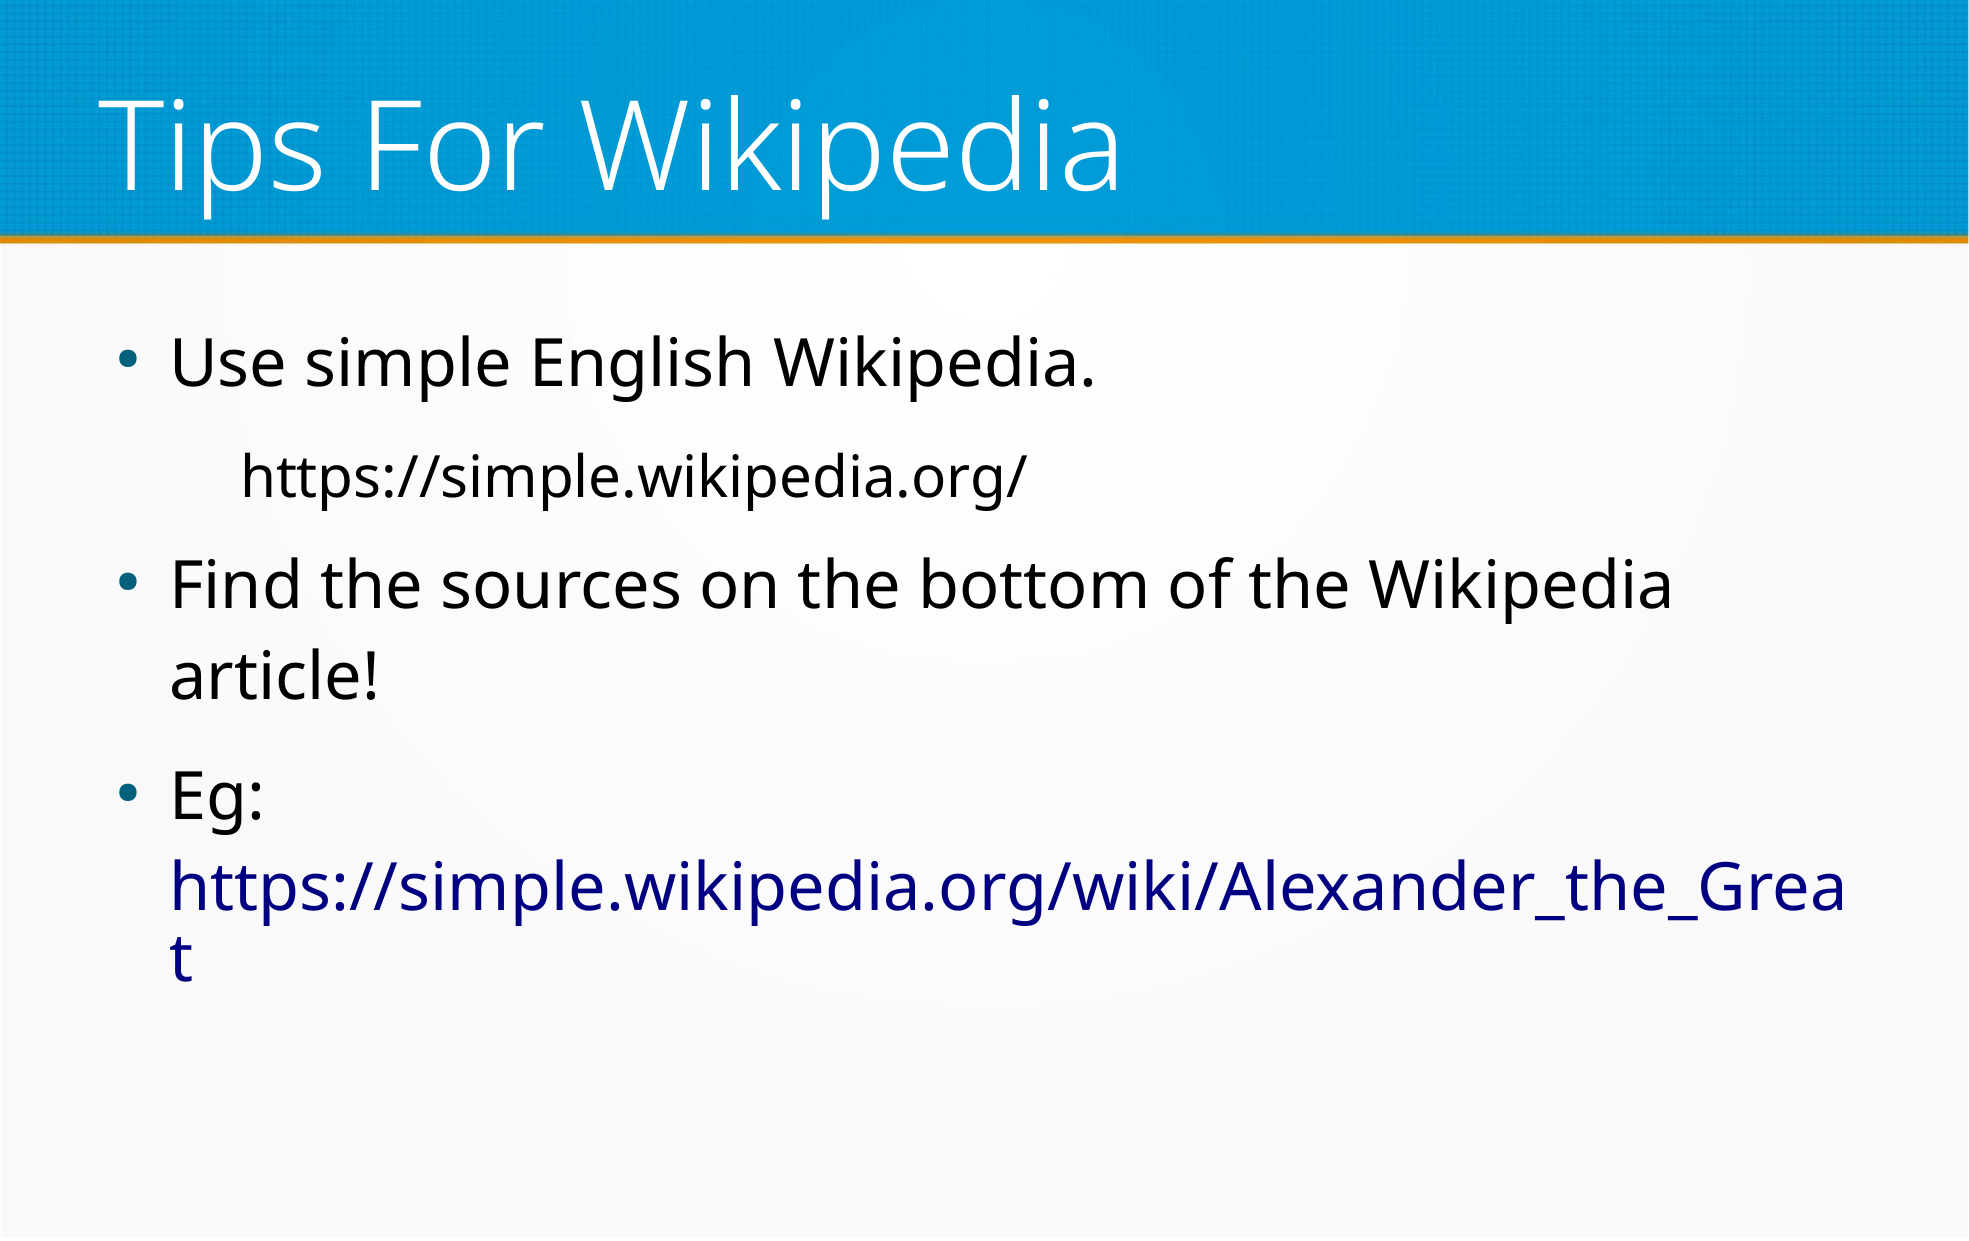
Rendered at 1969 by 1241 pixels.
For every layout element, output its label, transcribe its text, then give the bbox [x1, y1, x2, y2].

title Tips For Wikipedia [98, 19, 1870, 227]
list Use simple English Wikipedia. https://simple.wikipedia.org/ Find the sources on the bottom of the Wikipedia article! Eg: https://simple.wikipedia.org/wiki/Alexander_the_Great [98, 315, 1861, 1081]
picture [0, 233, 1969, 1241]
